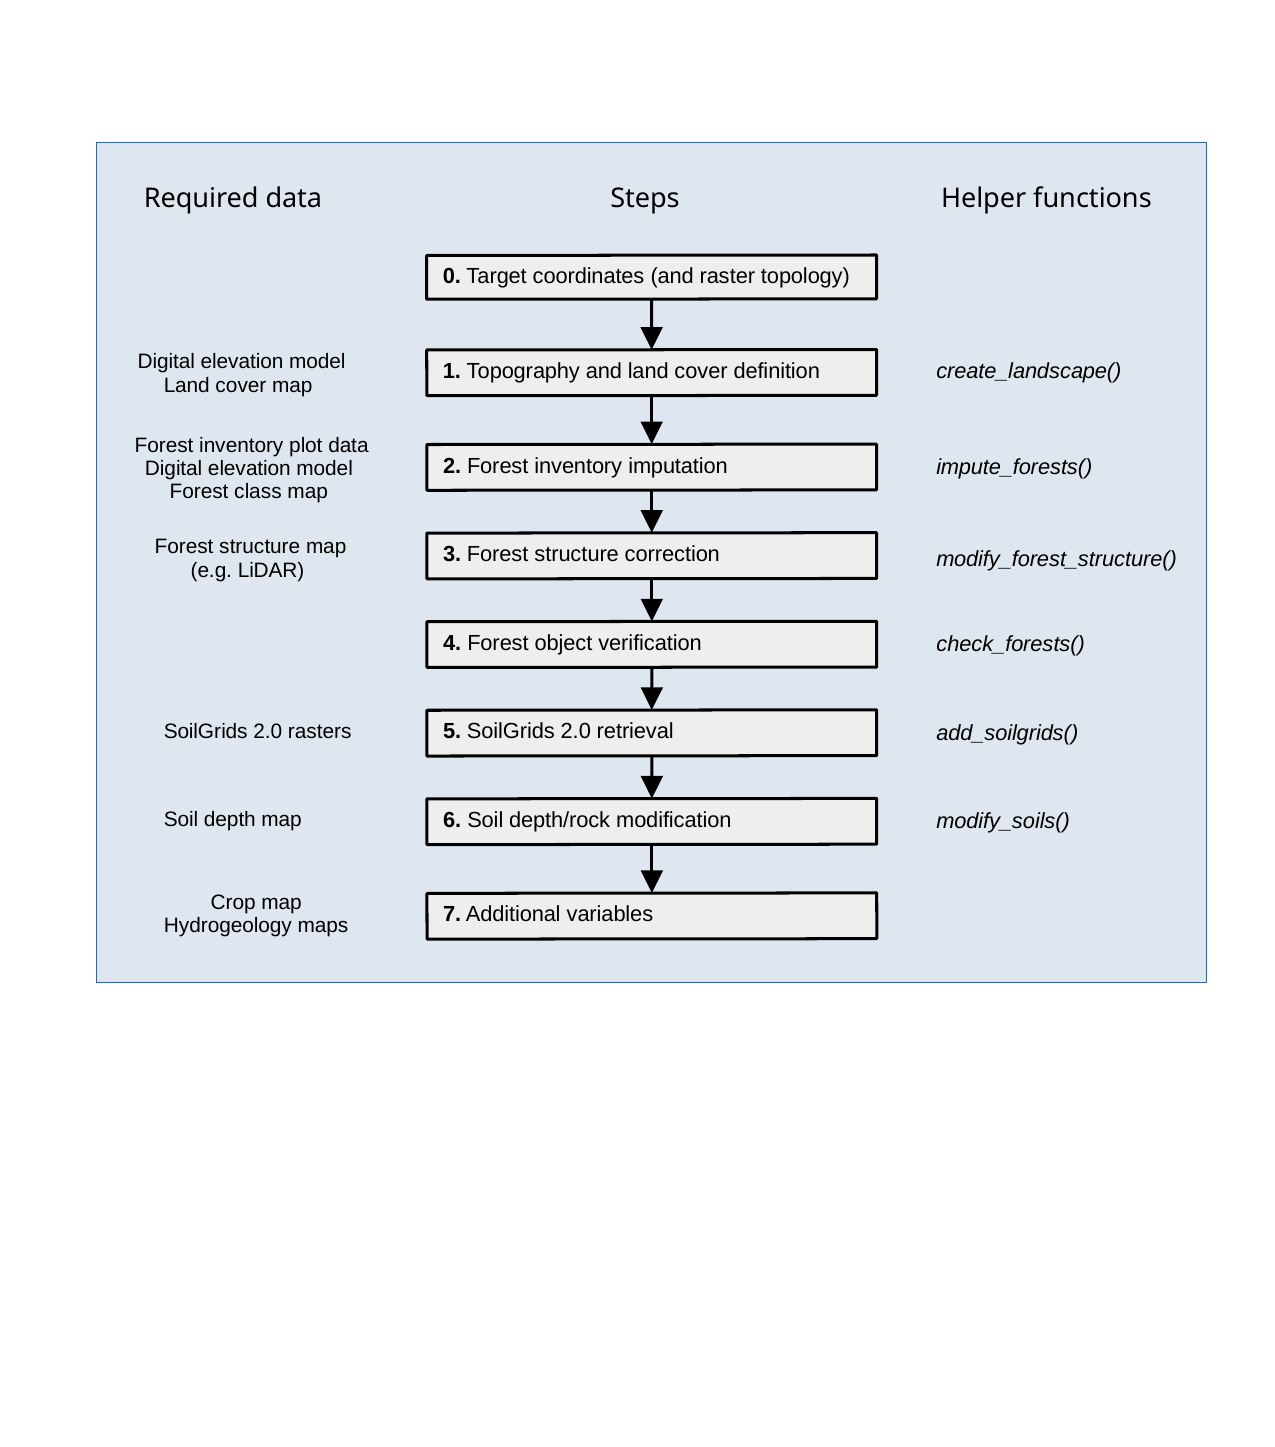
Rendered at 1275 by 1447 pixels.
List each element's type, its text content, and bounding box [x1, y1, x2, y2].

text_box modify_soils() [921, 801, 1170, 841]
text_box Forest structure map (e.g. LiDAR) [134, 527, 382, 590]
text_box Steps [595, 171, 848, 225]
text_box 5. SoilGrids 2.0 retrieval [426, 709, 877, 757]
text_box modify_forest_structure() [921, 539, 1195, 579]
text_box Soil depth map [149, 800, 375, 841]
text_box 3. Forest structure correction [426, 532, 877, 579]
text_box create_landscape() [921, 351, 1170, 391]
text_box Digital elevation model Land cover map [115, 338, 382, 405]
text_box Required data [129, 171, 370, 225]
text_box Crop map Hydrogeology maps [149, 882, 375, 945]
text_box 1. Topography and land cover definition [426, 349, 877, 396]
text_box 2. Forest inventory imputation [426, 444, 877, 491]
text_box 4. Forest object verification [426, 621, 877, 668]
text_box SoilGrids 2.0 rasters [149, 711, 375, 752]
text_box add_soilgrids() [921, 713, 1170, 753]
text_box impute_forests() [921, 447, 1170, 487]
text_box Forest inventory plot data Digital elevation model Forest class map [115, 433, 382, 504]
text_box 7. Additional variables [426, 892, 877, 940]
text_box Helper functions [926, 171, 1179, 225]
text_box [96, 142, 1207, 983]
text_box 6. Soil depth/rock modification [426, 798, 877, 845]
text_box check_forests() [921, 624, 1170, 664]
text_box 0. Target coordinates (and raster topology) [426, 255, 877, 300]
